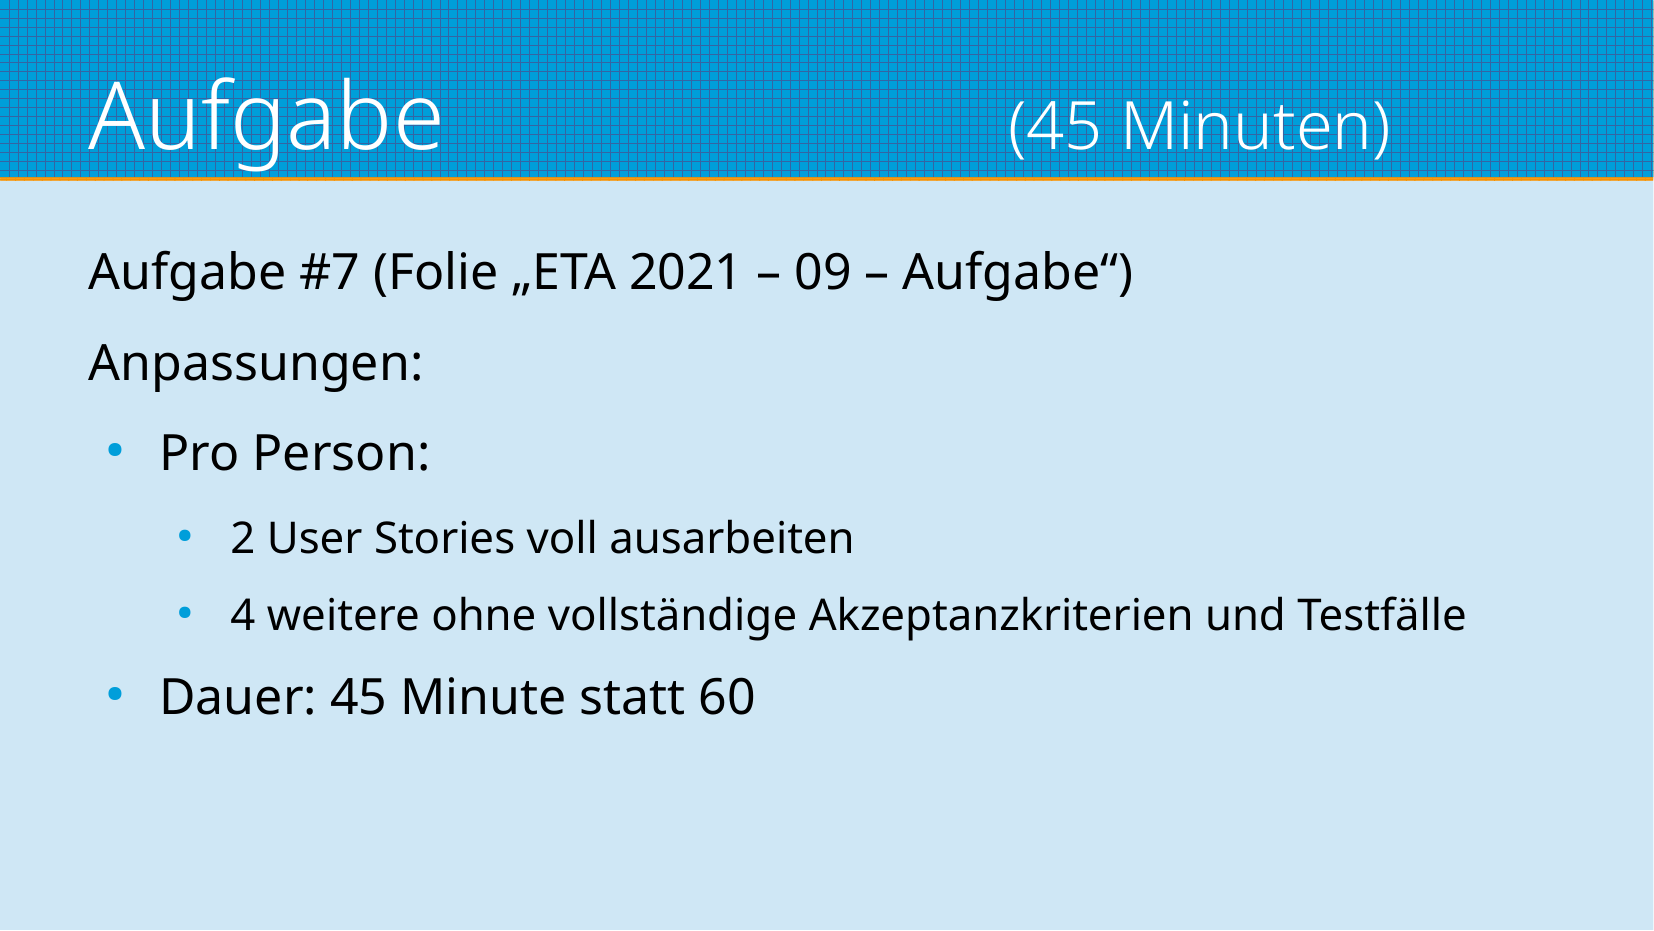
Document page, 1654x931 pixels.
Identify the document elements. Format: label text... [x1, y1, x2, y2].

list Aufgabe #7 (Folie „ETA 2021 – 09 – Aufgabe“) Anpassungen: Pro Person: 2 User Stories voll ausarbeiten 4 weitere ohne vollständige Akzeptanzkriterien und Testfälle Dauer: 45 Minute statt 60 [88, 236, 1565, 813]
title Aufgabe (45 Minuten) [88, 14, 1565, 178]
